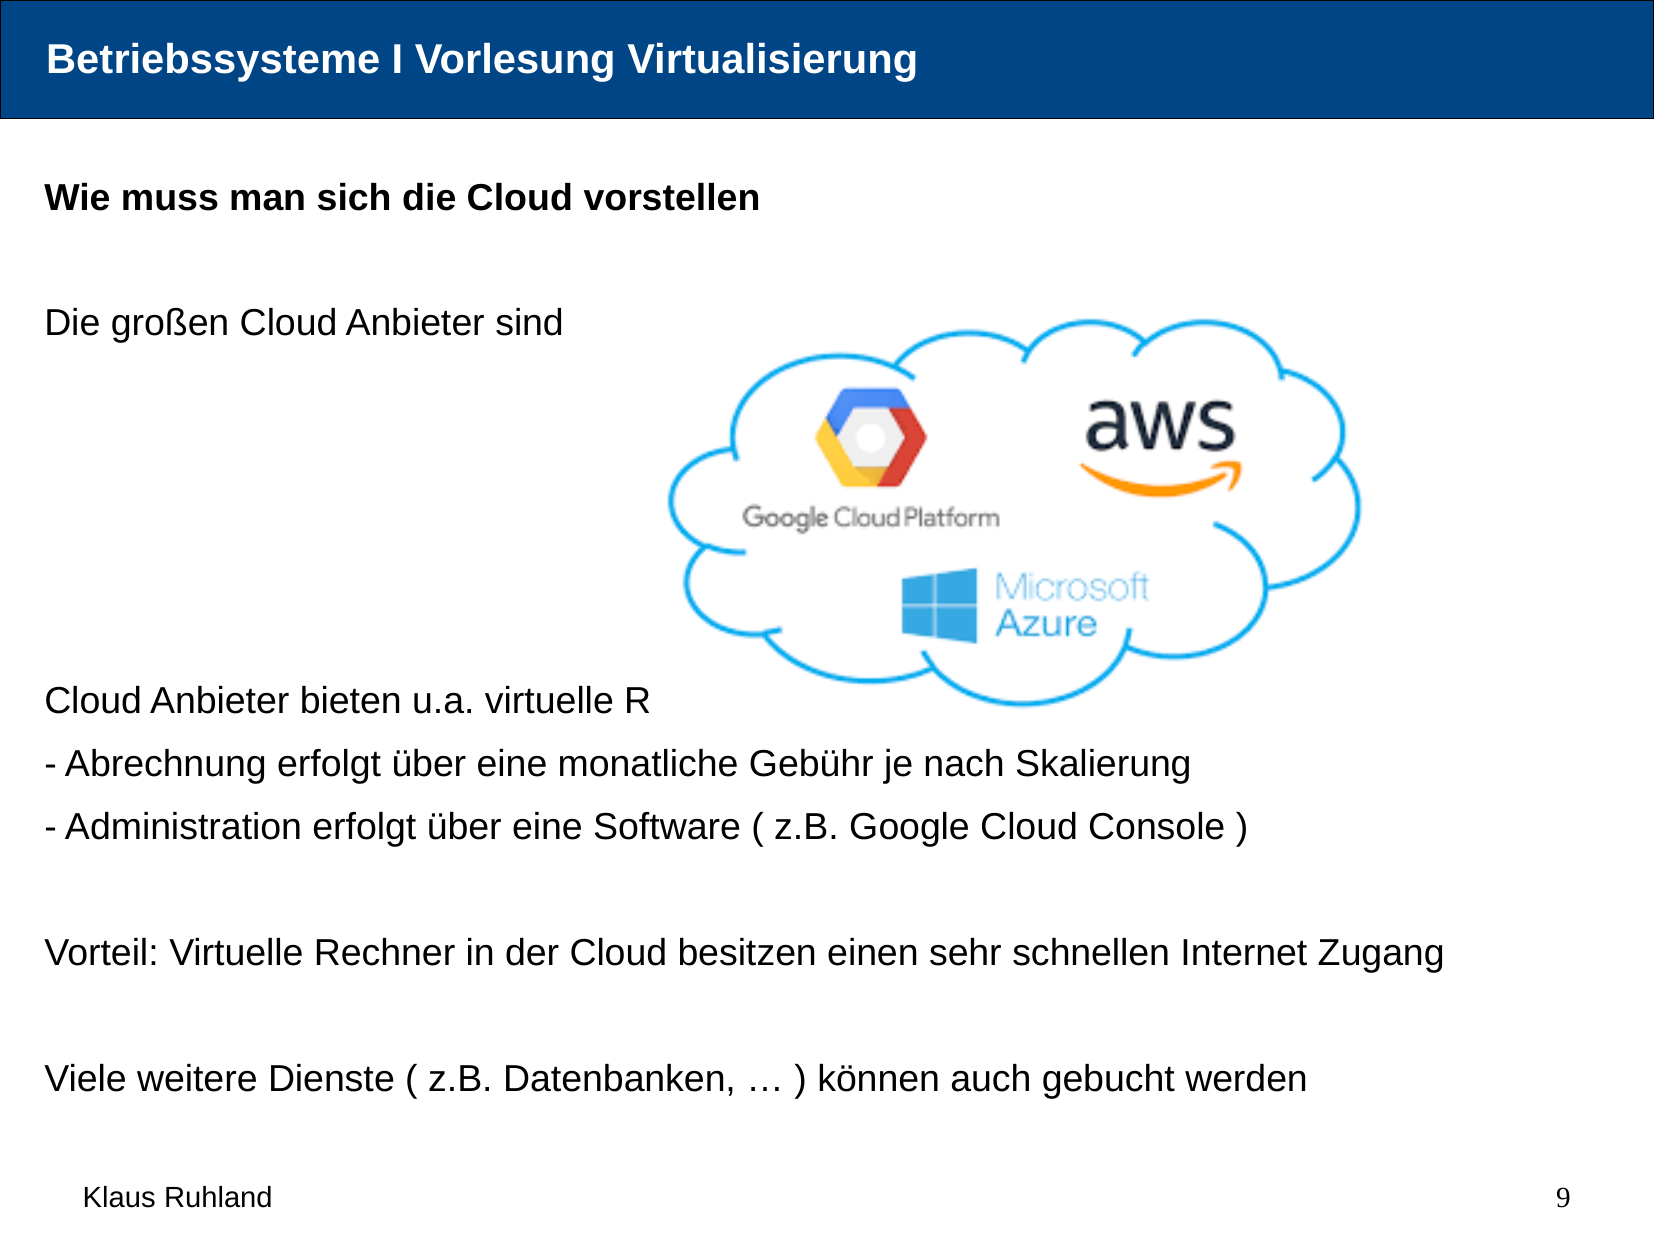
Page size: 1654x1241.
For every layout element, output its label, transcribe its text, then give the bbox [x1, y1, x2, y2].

picture [649, 305, 1388, 729]
text_box Wie muss man sich die Cloud vorstellen Die großen Cloud Anbieter sind Cloud Anbieter bieten u.a. virtuelle Rechner an - Abrechnung erfolgt über eine monatliche Gebühr je nach Skalierung - Administration erfolgt über eine Software ( z.B. Google Cloud Console ) Vorteil: Virtuelle Rechner in der Cloud besitzen einen sehr schnellen Internet Zugang Viele weitere Dienste ( z.B. Datenbanken, … ) können auch gebucht werden [29, 147, 1565, 1107]
